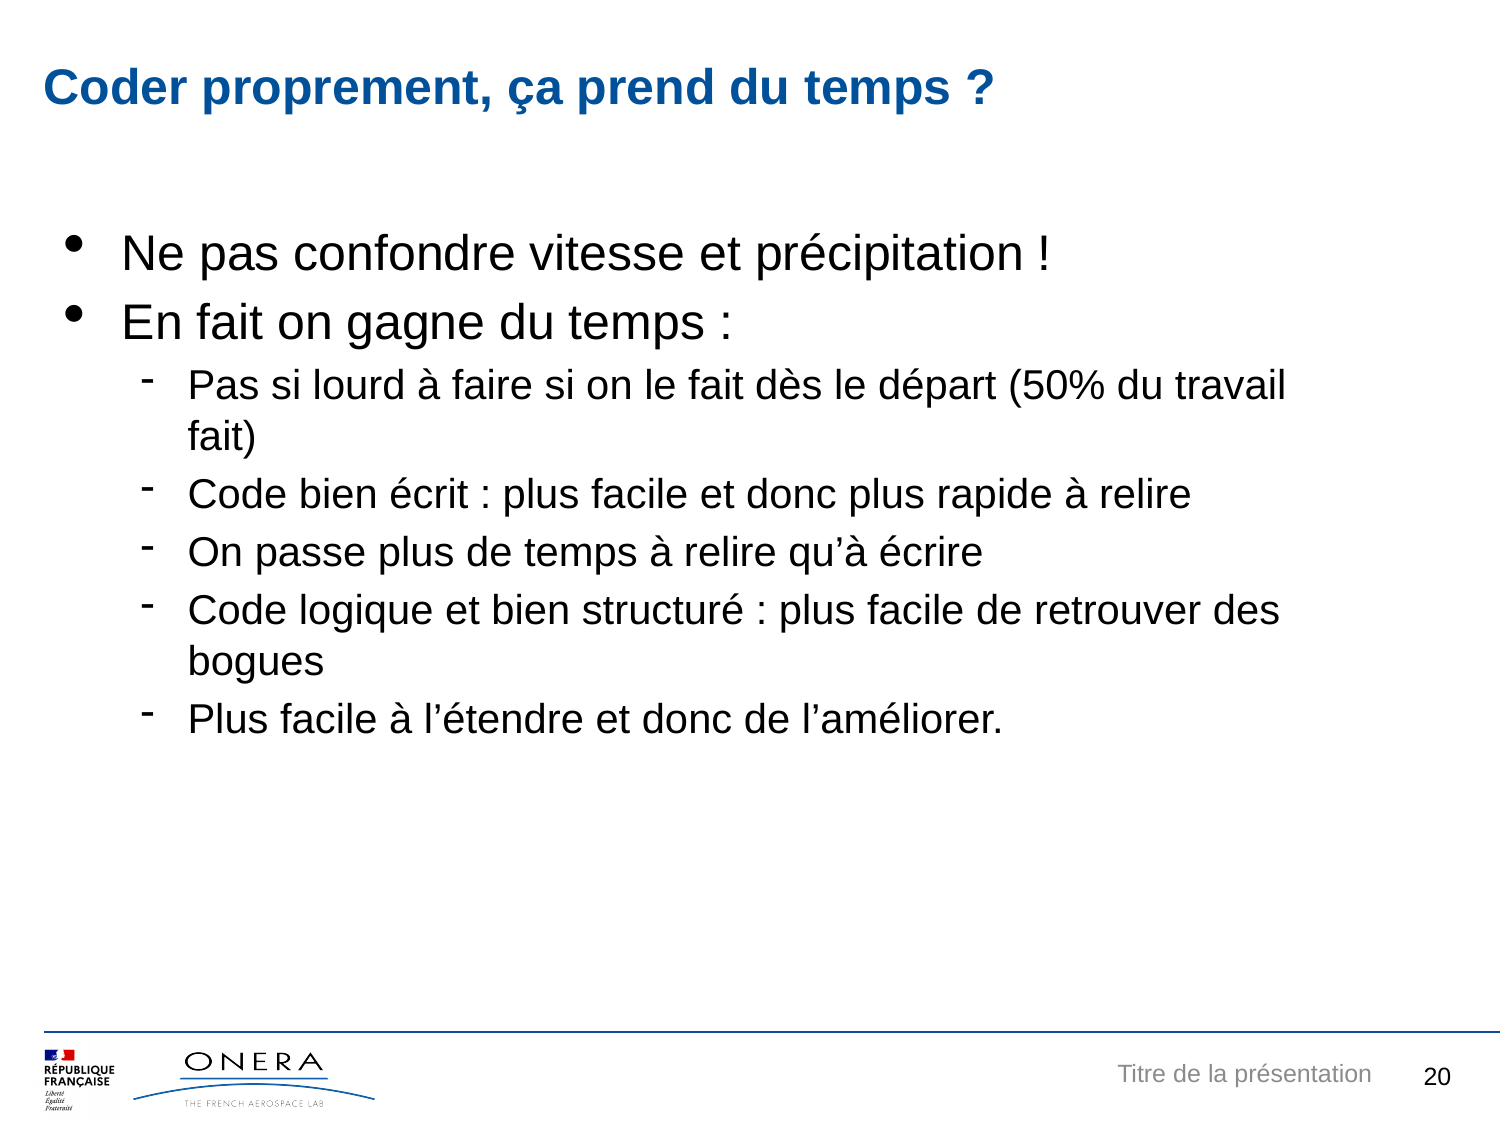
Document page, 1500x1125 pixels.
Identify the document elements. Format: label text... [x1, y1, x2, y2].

picture [34, 1039, 125, 1121]
text_box Coder proprement, ça prend du temps ? [43, 0, 1486, 169]
text_box Ne pas confondre vitesse et précipitation ! En fait on gagne du temps : Pas si lourd à faire si on le fait dès le départ (50% du travail fait) Code bien écrit : plus facile et donc plus rapide à relire On passe plus de temps à relire qu’à écrire Code logique et bien structuré : plus facile de retrouver des bogues Plus facile à l’étendre et donc de l’améliorer. [65, 219, 1341, 787]
text_box Titre de la présentation [466, 1042, 1388, 1103]
picture [133, 1052, 375, 1107]
text_box <numéro> [1374, 1025, 1500, 1125]
